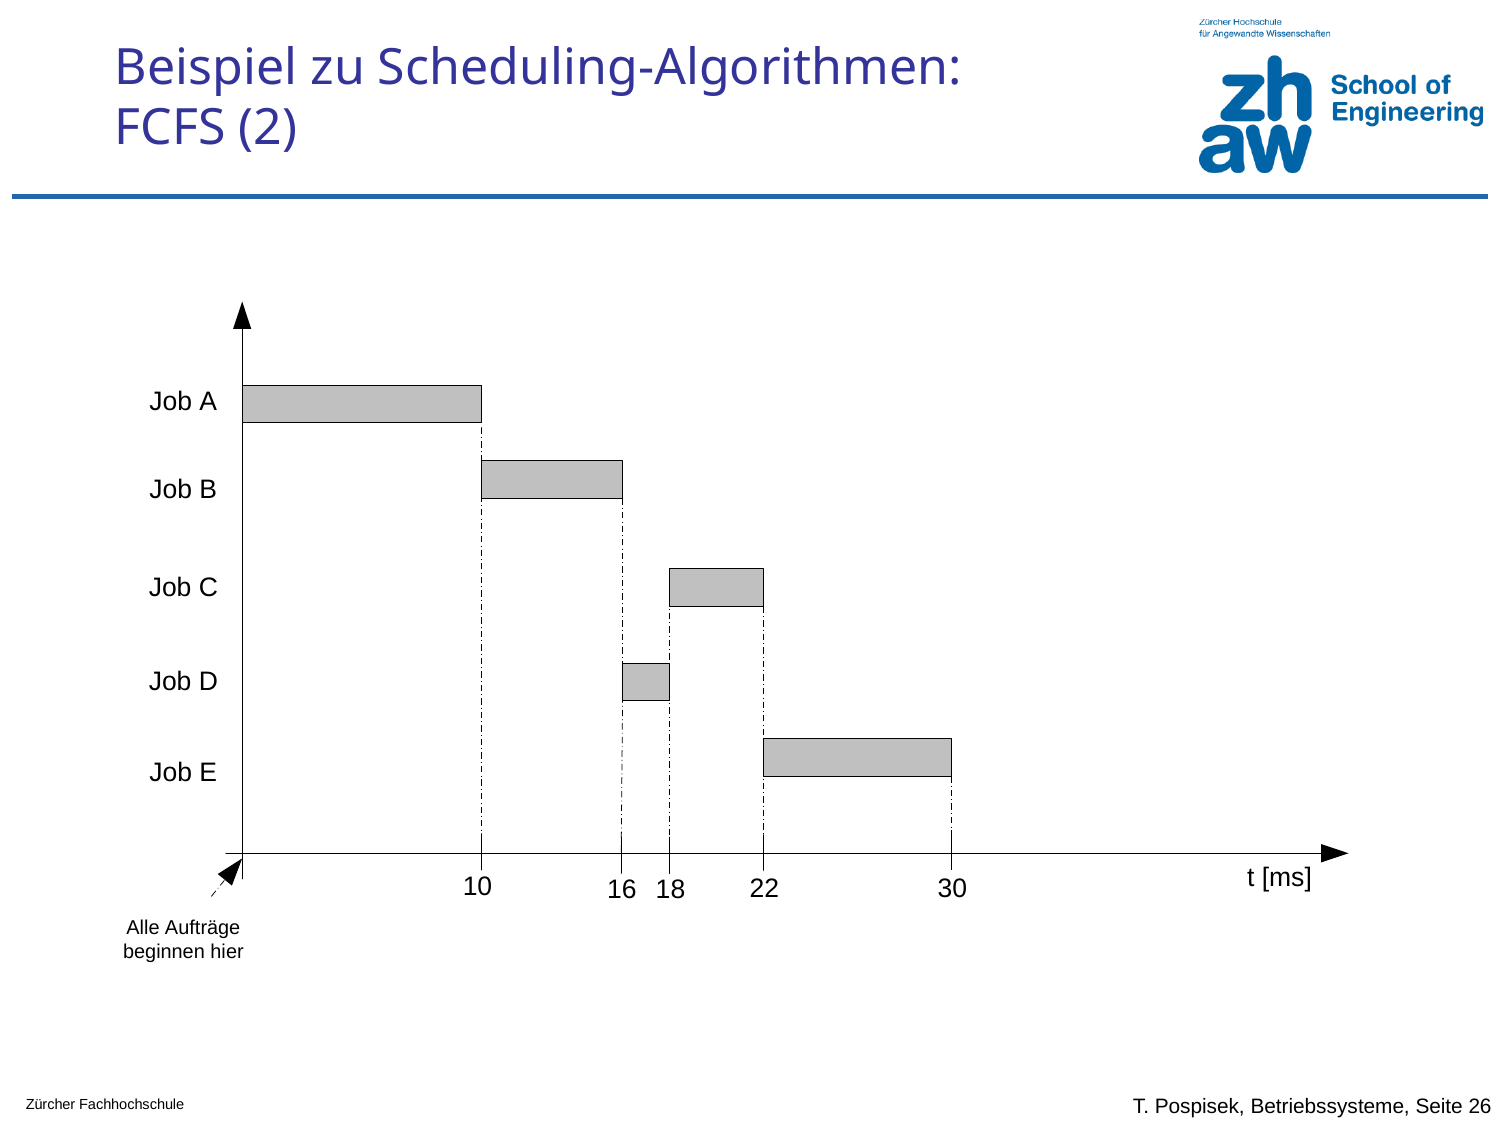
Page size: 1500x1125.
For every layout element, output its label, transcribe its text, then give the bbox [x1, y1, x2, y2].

picture [102, 268, 1382, 973]
picture [1199, 19, 1483, 173]
title Beispiel zu Scheduling-Algorithmen: FCFS (2) [99, 50, 1379, 163]
